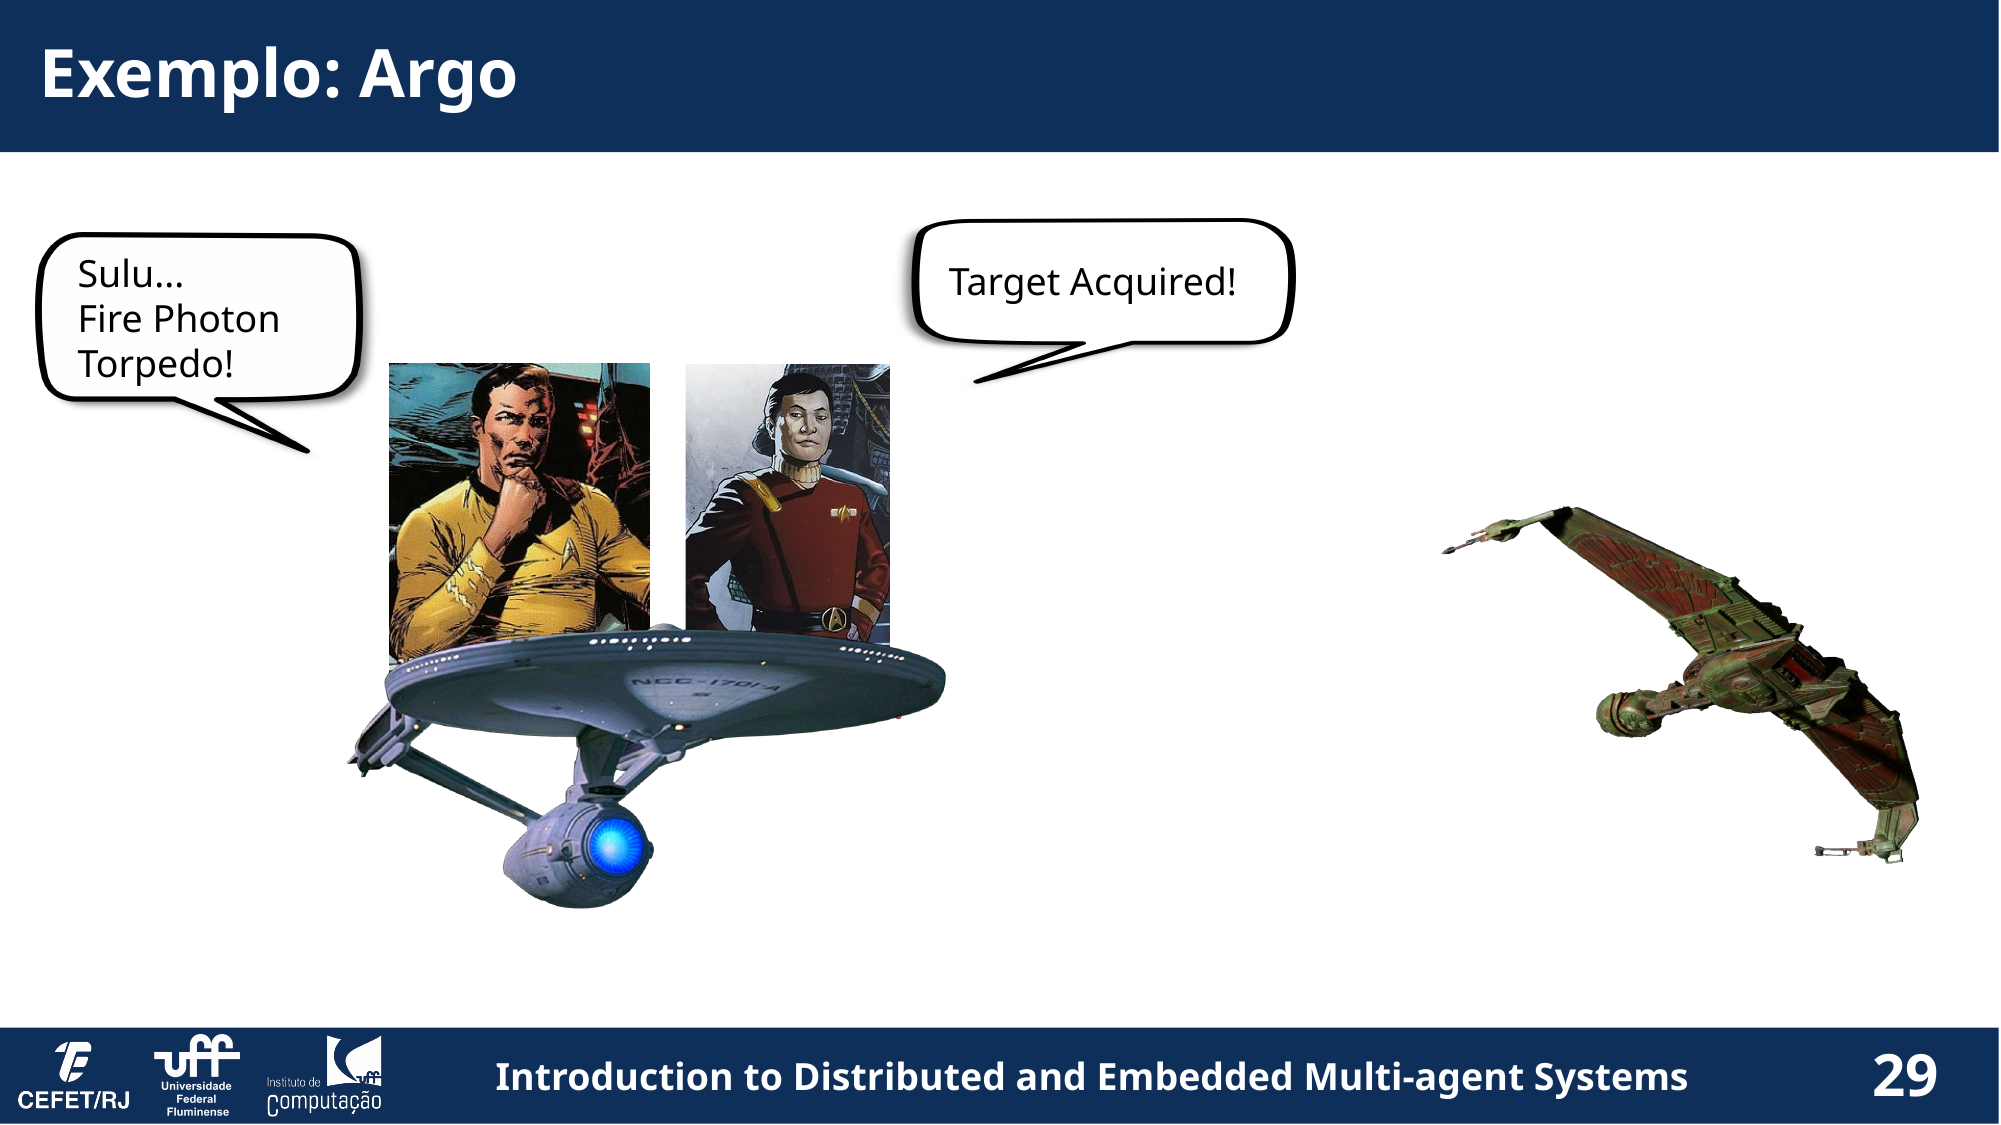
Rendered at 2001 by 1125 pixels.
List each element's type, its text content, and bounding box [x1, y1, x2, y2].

picture [346, 363, 946, 909]
text_box Exemplo: Argo [25, 23, 1999, 119]
text_box Target Acquired! [934, 250, 1383, 311]
picture [1422, 490, 1927, 869]
picture [18, 1021, 129, 1125]
picture [153, 1033, 241, 1121]
picture [265, 1033, 383, 1117]
text_box Sulu... Fire Photon Torpedo! [62, 242, 414, 393]
picture [35, 232, 379, 465]
picture [892, 218, 1296, 393]
